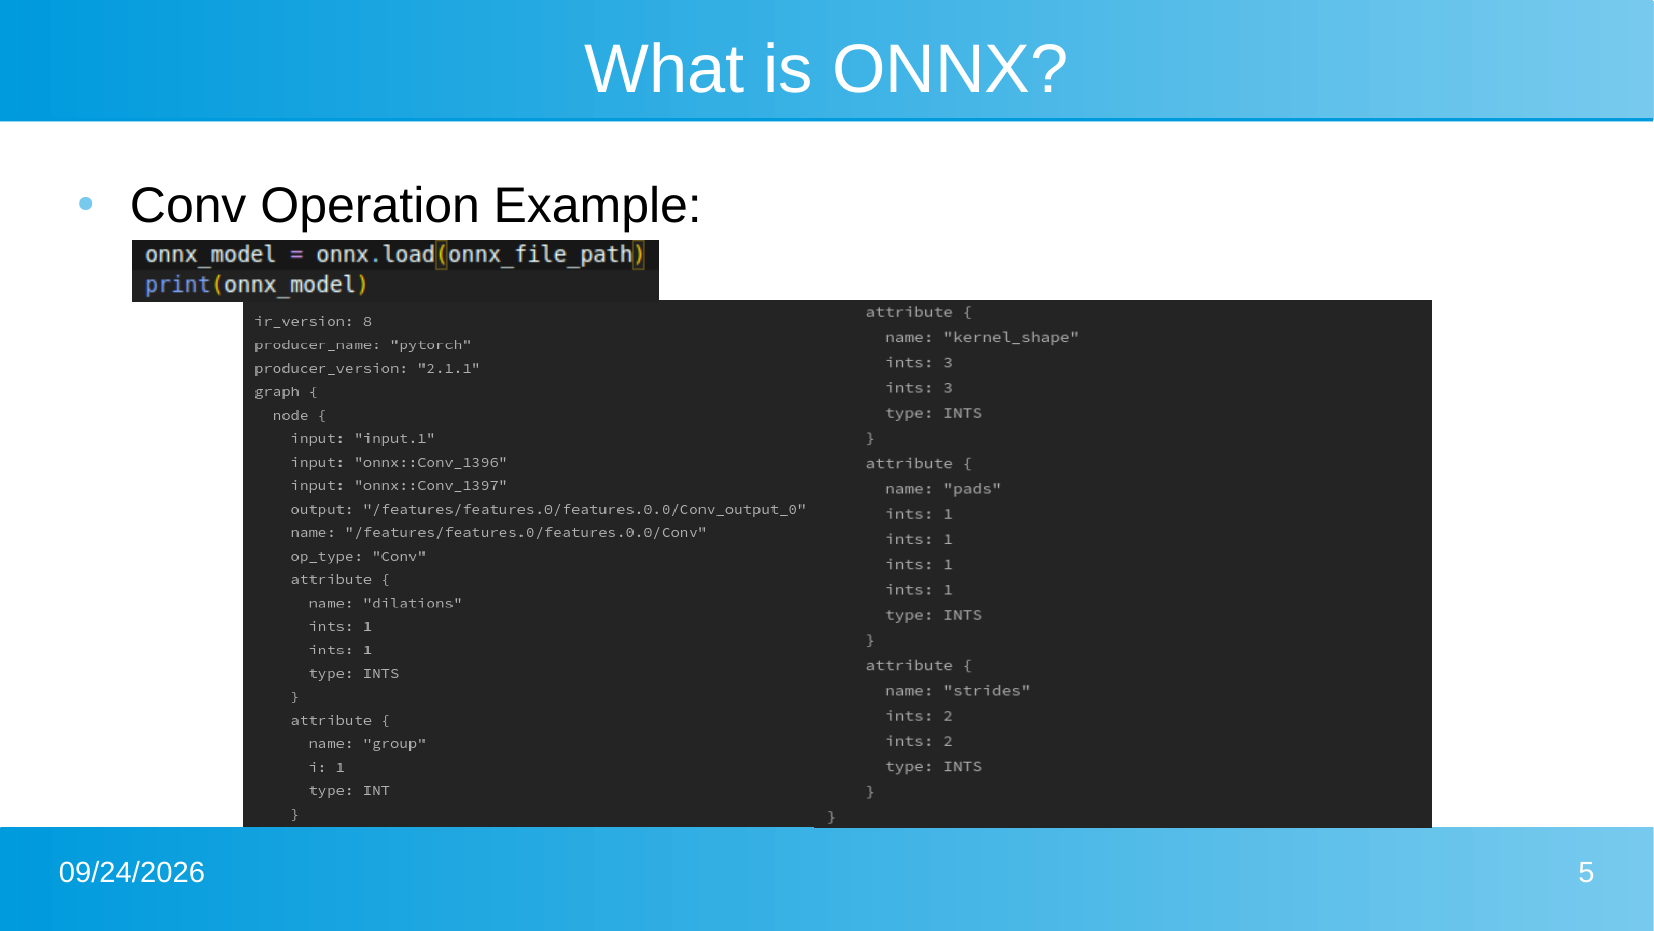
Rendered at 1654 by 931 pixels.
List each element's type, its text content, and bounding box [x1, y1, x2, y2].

picture [132, 240, 1432, 828]
list Conv Operation Example: [59, 177, 1595, 768]
title What is ONNX? [59, 29, 1595, 108]
